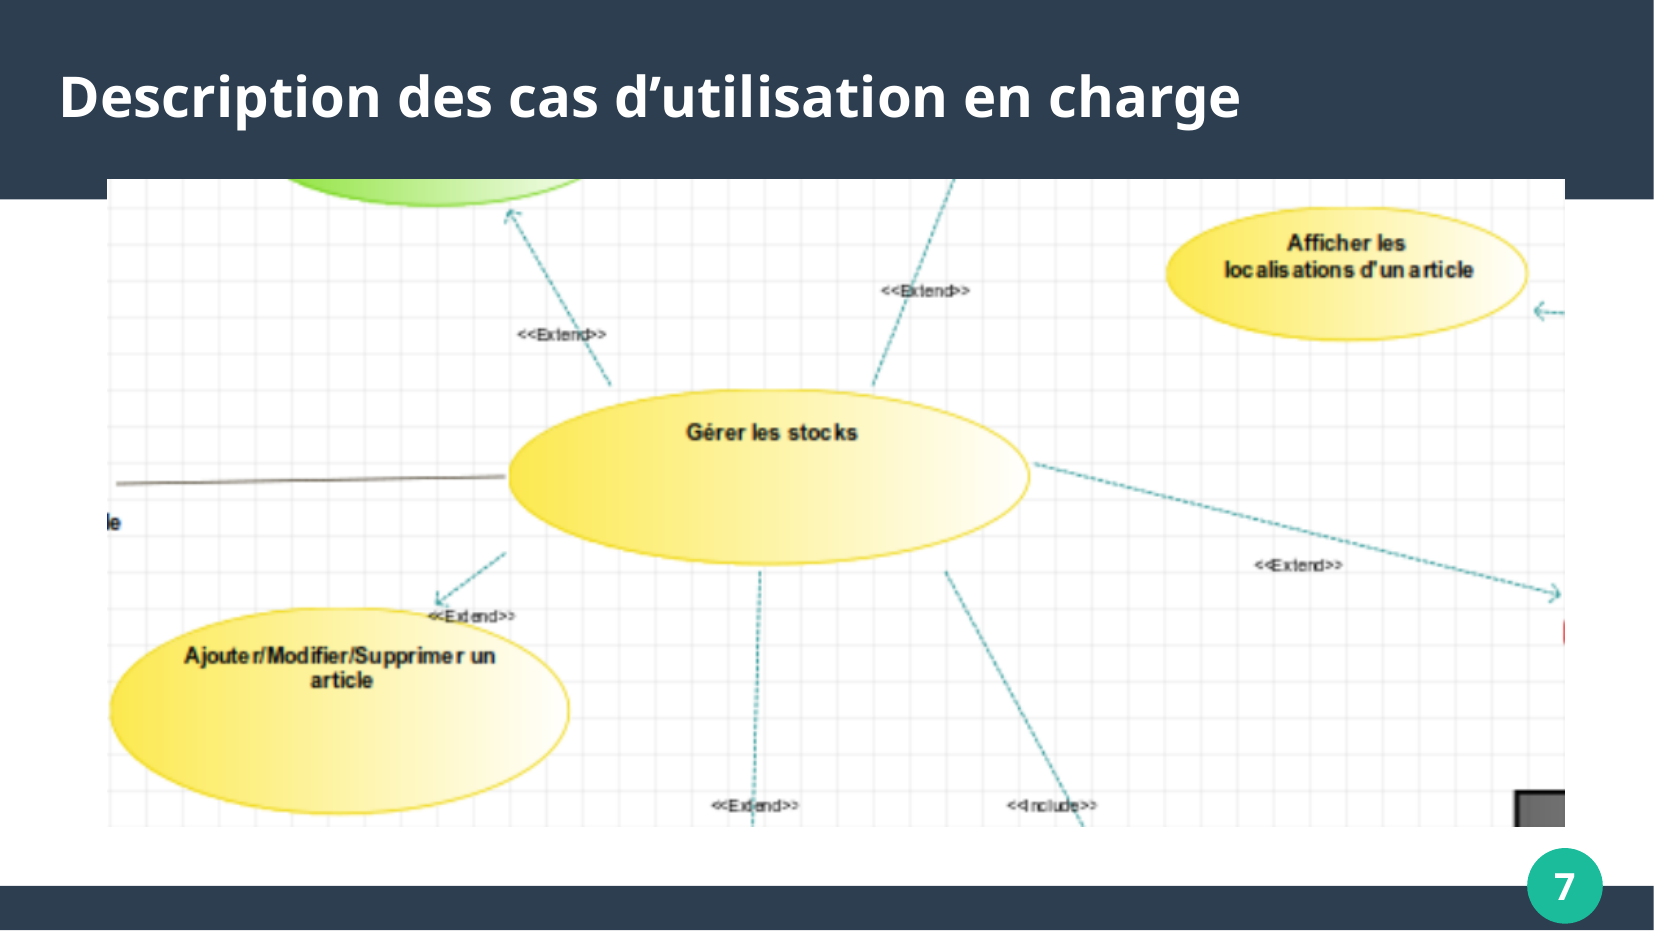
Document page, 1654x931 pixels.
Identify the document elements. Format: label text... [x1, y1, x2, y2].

title Description des cas d’utilisation en charge [59, 37, 1595, 155]
picture [107, 179, 1565, 827]
